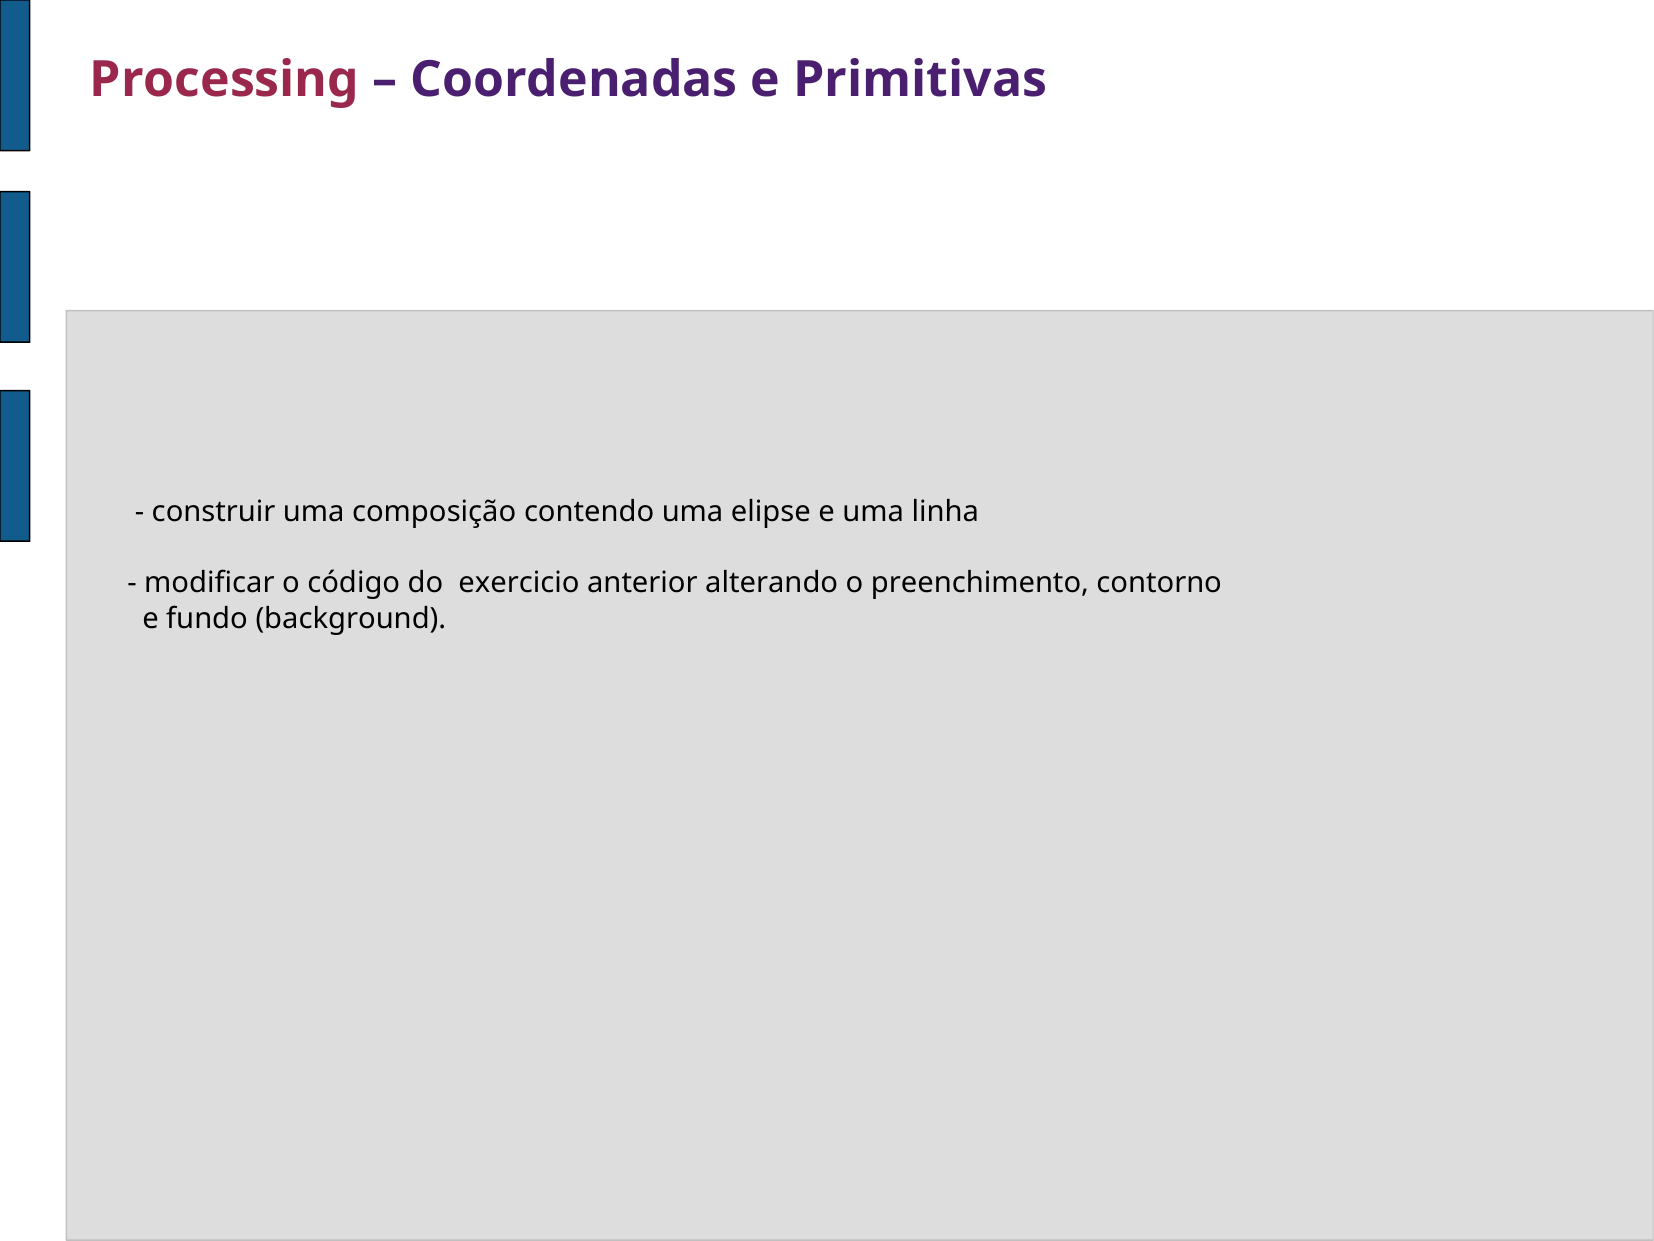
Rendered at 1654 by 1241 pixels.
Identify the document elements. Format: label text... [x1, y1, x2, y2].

text_box - construir uma composição contendo uma elipse e uma linha - modificar o código do exercicio anterior alterando o preenchimento, contorno e fundo (background). [112, 484, 1316, 642]
text_box Processing – Coordenadas e Primitivas [74, 37, 1238, 113]
